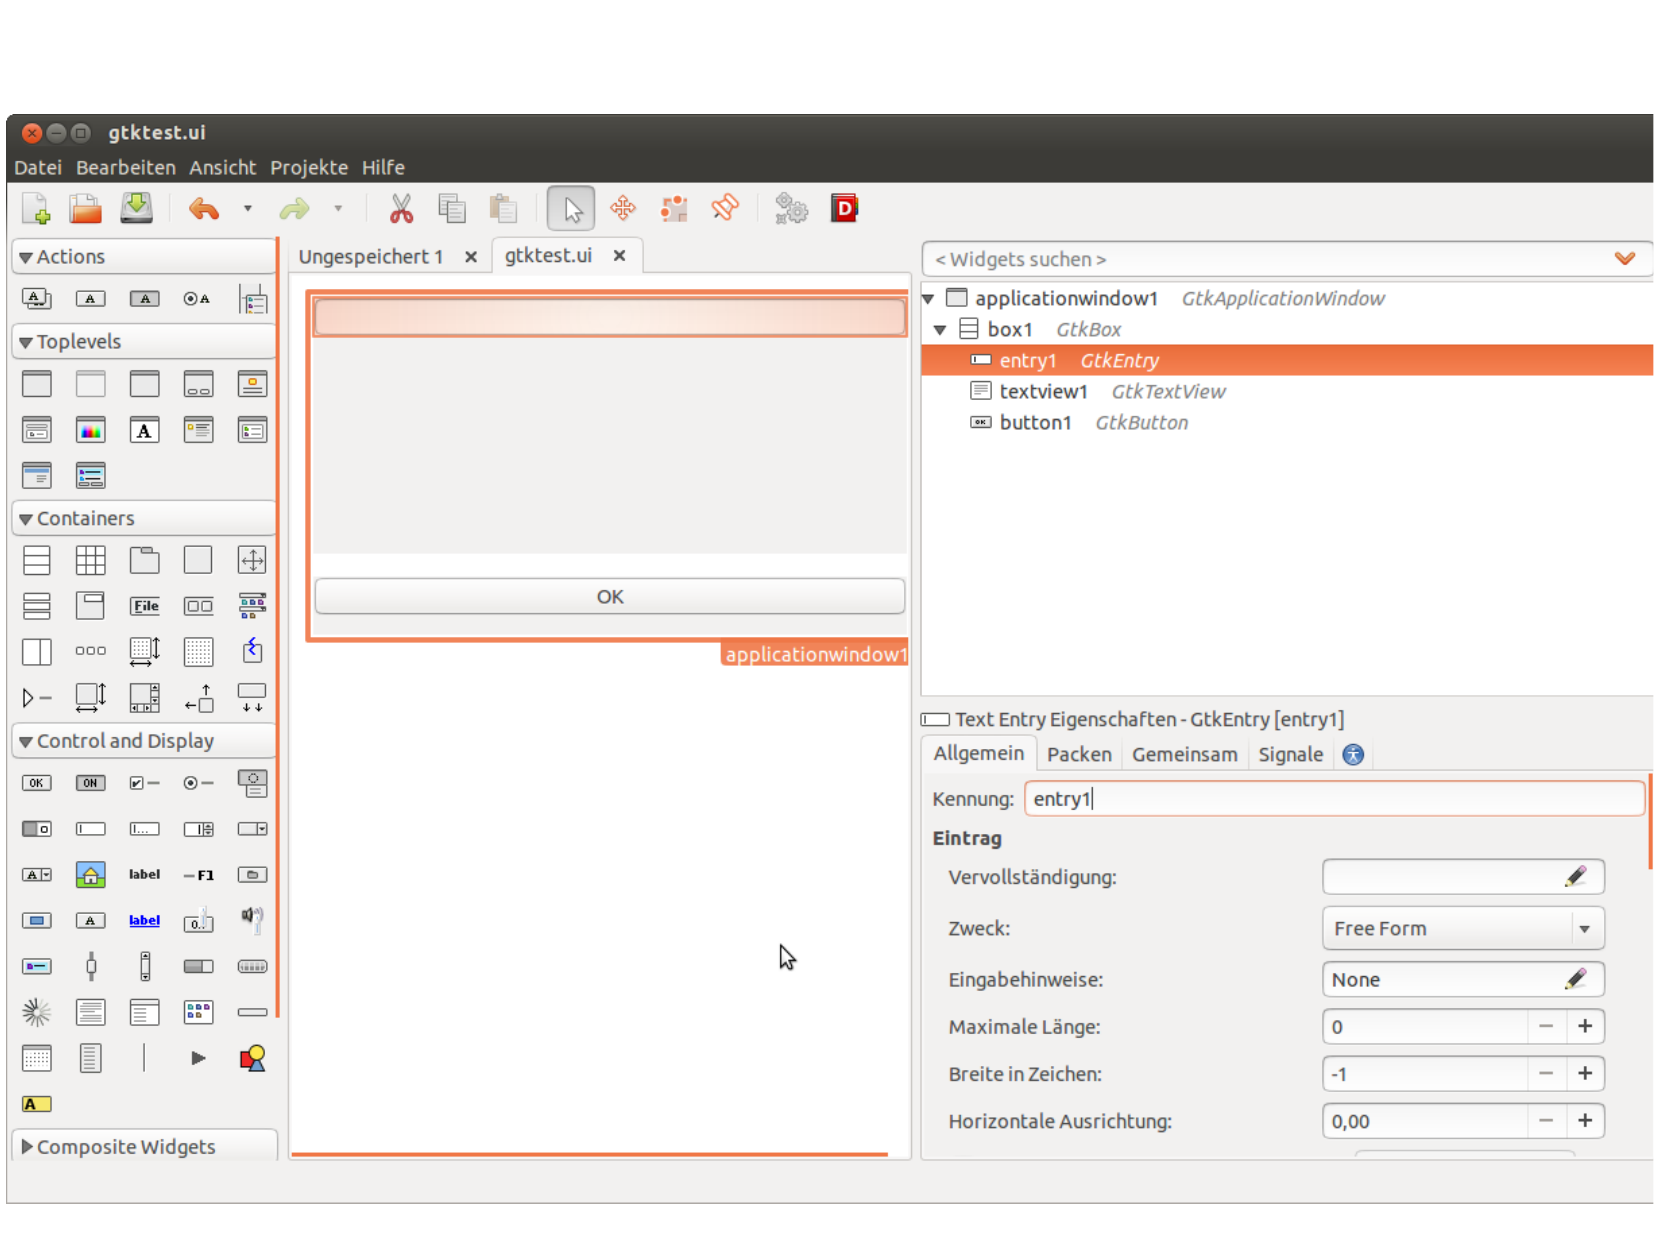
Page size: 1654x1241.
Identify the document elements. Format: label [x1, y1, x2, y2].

picture [6, 114, 1654, 1204]
